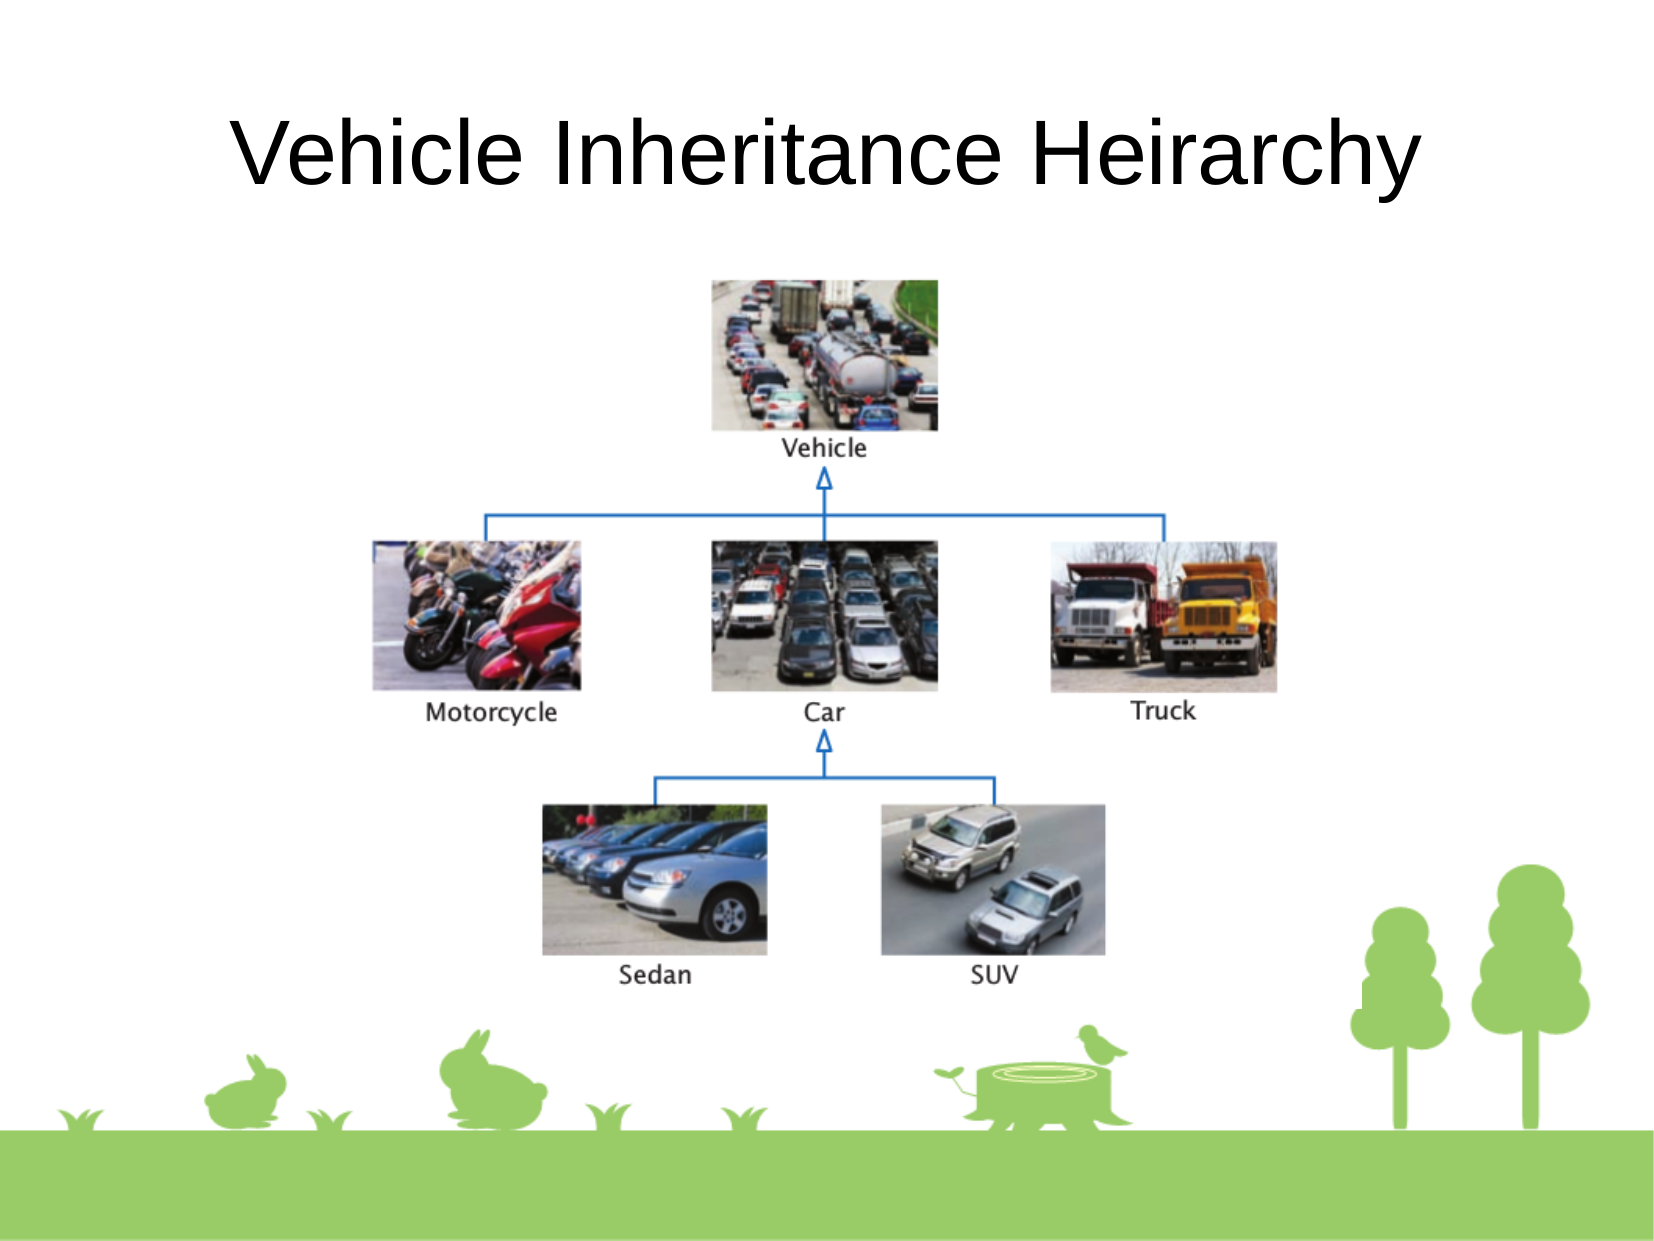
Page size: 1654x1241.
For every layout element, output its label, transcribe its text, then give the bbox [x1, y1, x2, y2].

picture [0, 0, 1654, 1241]
title Vehicle Inheritance Heirarchy [82, 49, 1571, 257]
